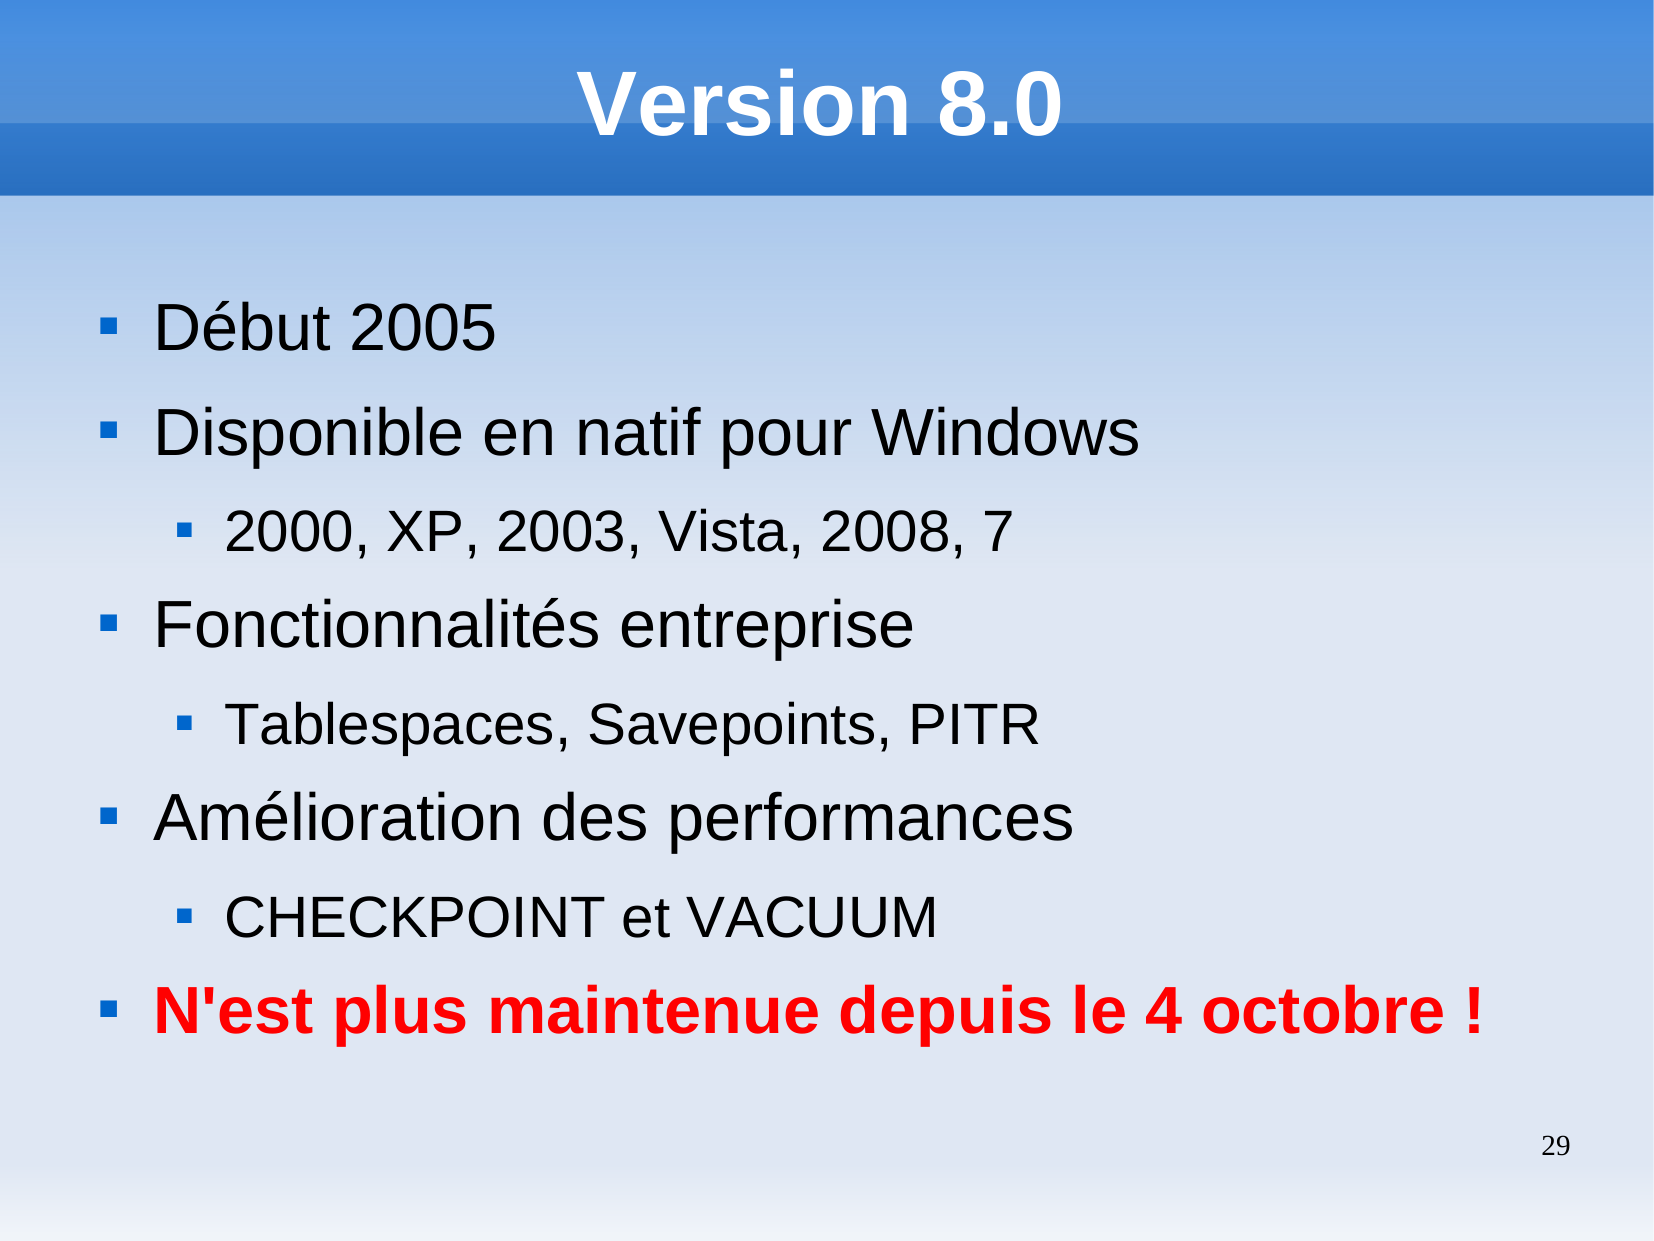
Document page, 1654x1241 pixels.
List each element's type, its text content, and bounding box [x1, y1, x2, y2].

picture [0, 0, 1654, 1241]
title Version 8.0 [76, 0, 1565, 208]
list Début 2005 Disponible en natif pour Windows 2000, XP, 2003, Vista, 2008, 7 Fonctionnalités entreprise Tablespaces, Savepoints, PITR Amélioration des performances CHECKPOINT et VACUUM N'est plus maintenue depuis le 4 octobre ! [82, 290, 1571, 1094]
